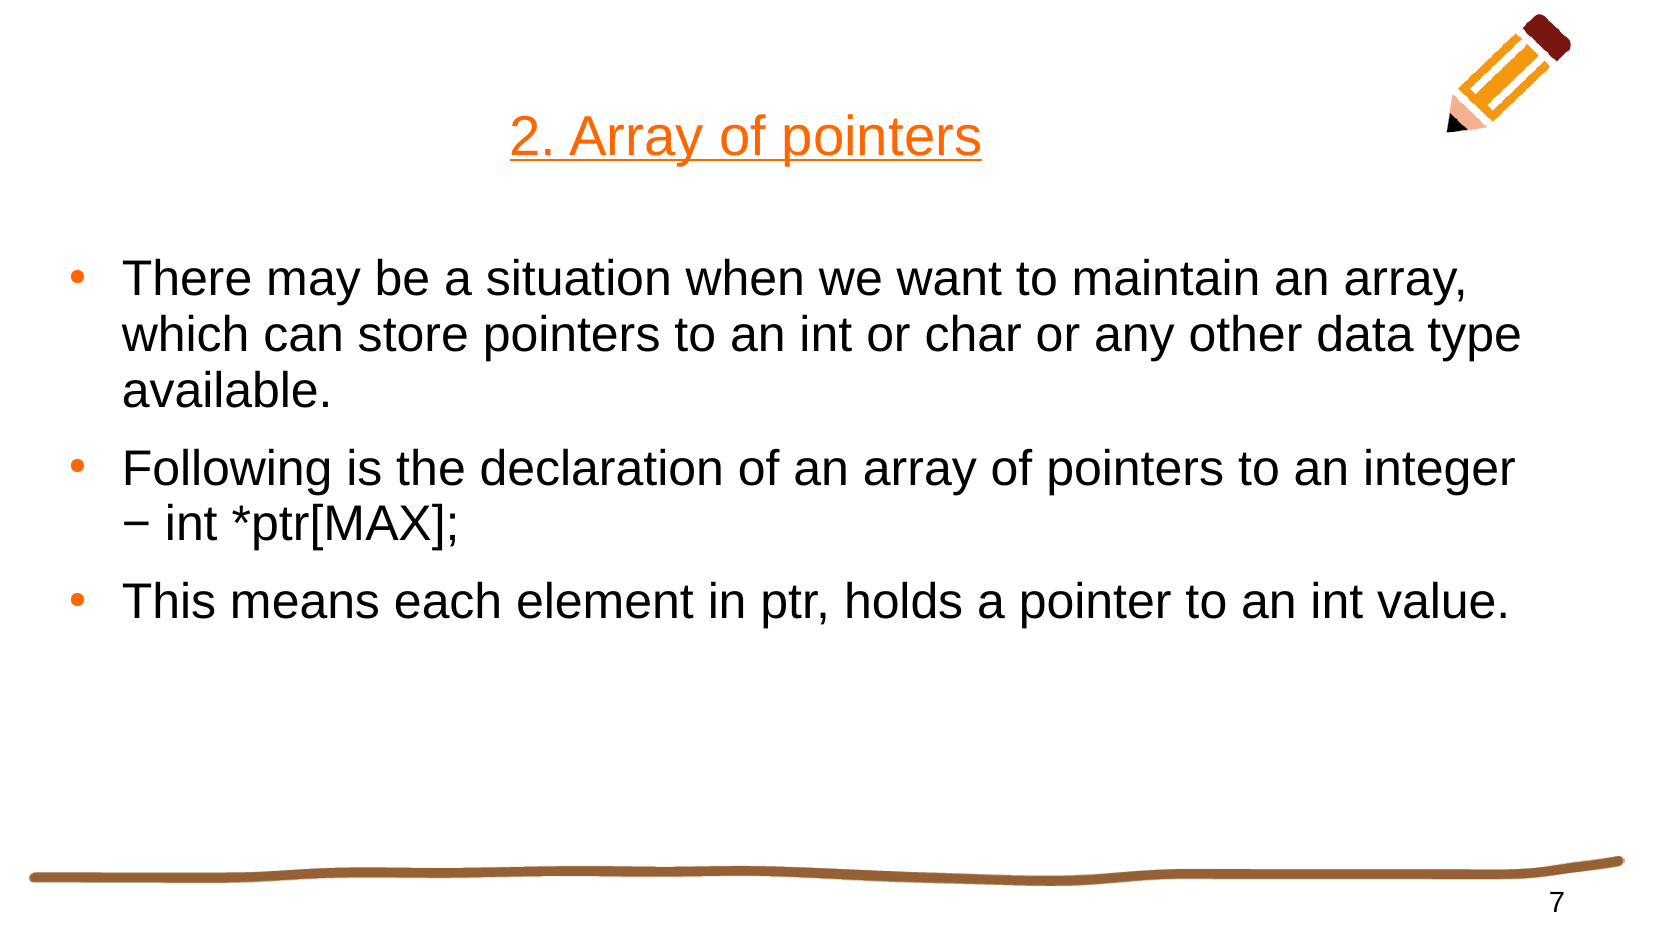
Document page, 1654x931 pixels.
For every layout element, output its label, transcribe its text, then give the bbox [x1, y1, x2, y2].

picture [29, 856, 51, 886]
list There may be a situation when we want to maintain an array, which can store pointers to an int or char or any other data type available. Following is the declaration of an array of pointers to an integer − int *ptr[MAX]; This means each element in ptr, holds a pointer to an int value. [51, 250, 1538, 901]
picture [1446, 14, 1571, 133]
picture [1538, 856, 1625, 886]
title 2. Array of pointers [66, 84, 1426, 188]
